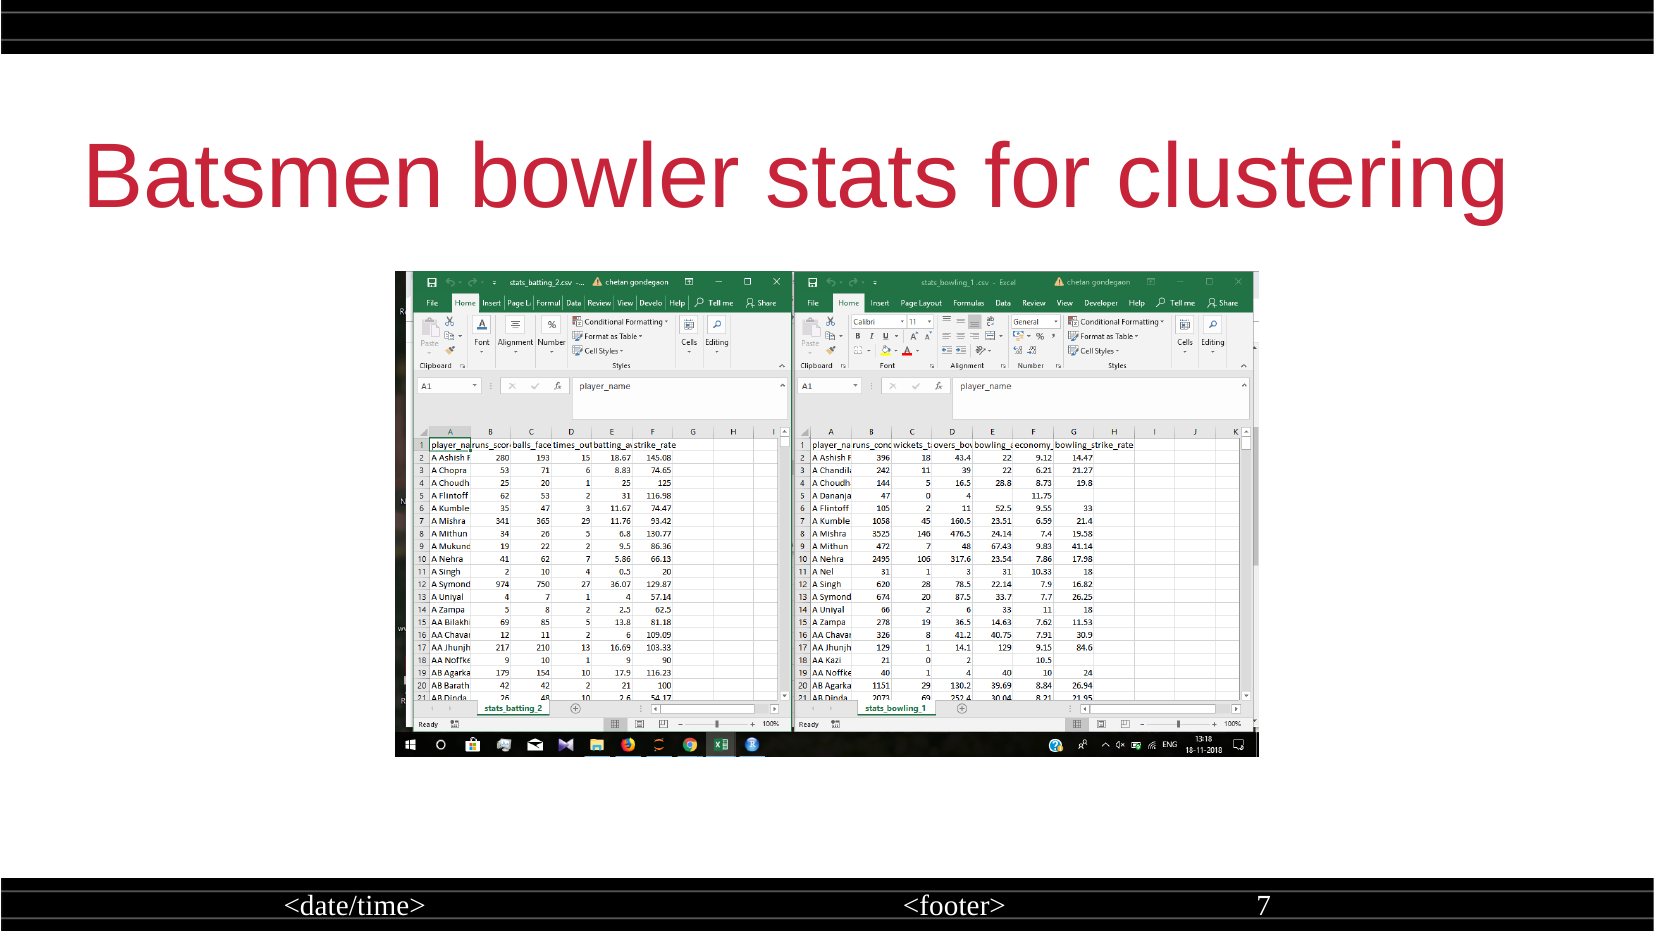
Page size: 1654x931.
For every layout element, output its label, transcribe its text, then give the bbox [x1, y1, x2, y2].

picture [1, 878, 1654, 931]
text_box Batsmen bowler stats for clustering [82, 92, 1571, 248]
picture [1, 0, 1654, 54]
picture [395, 271, 1259, 757]
